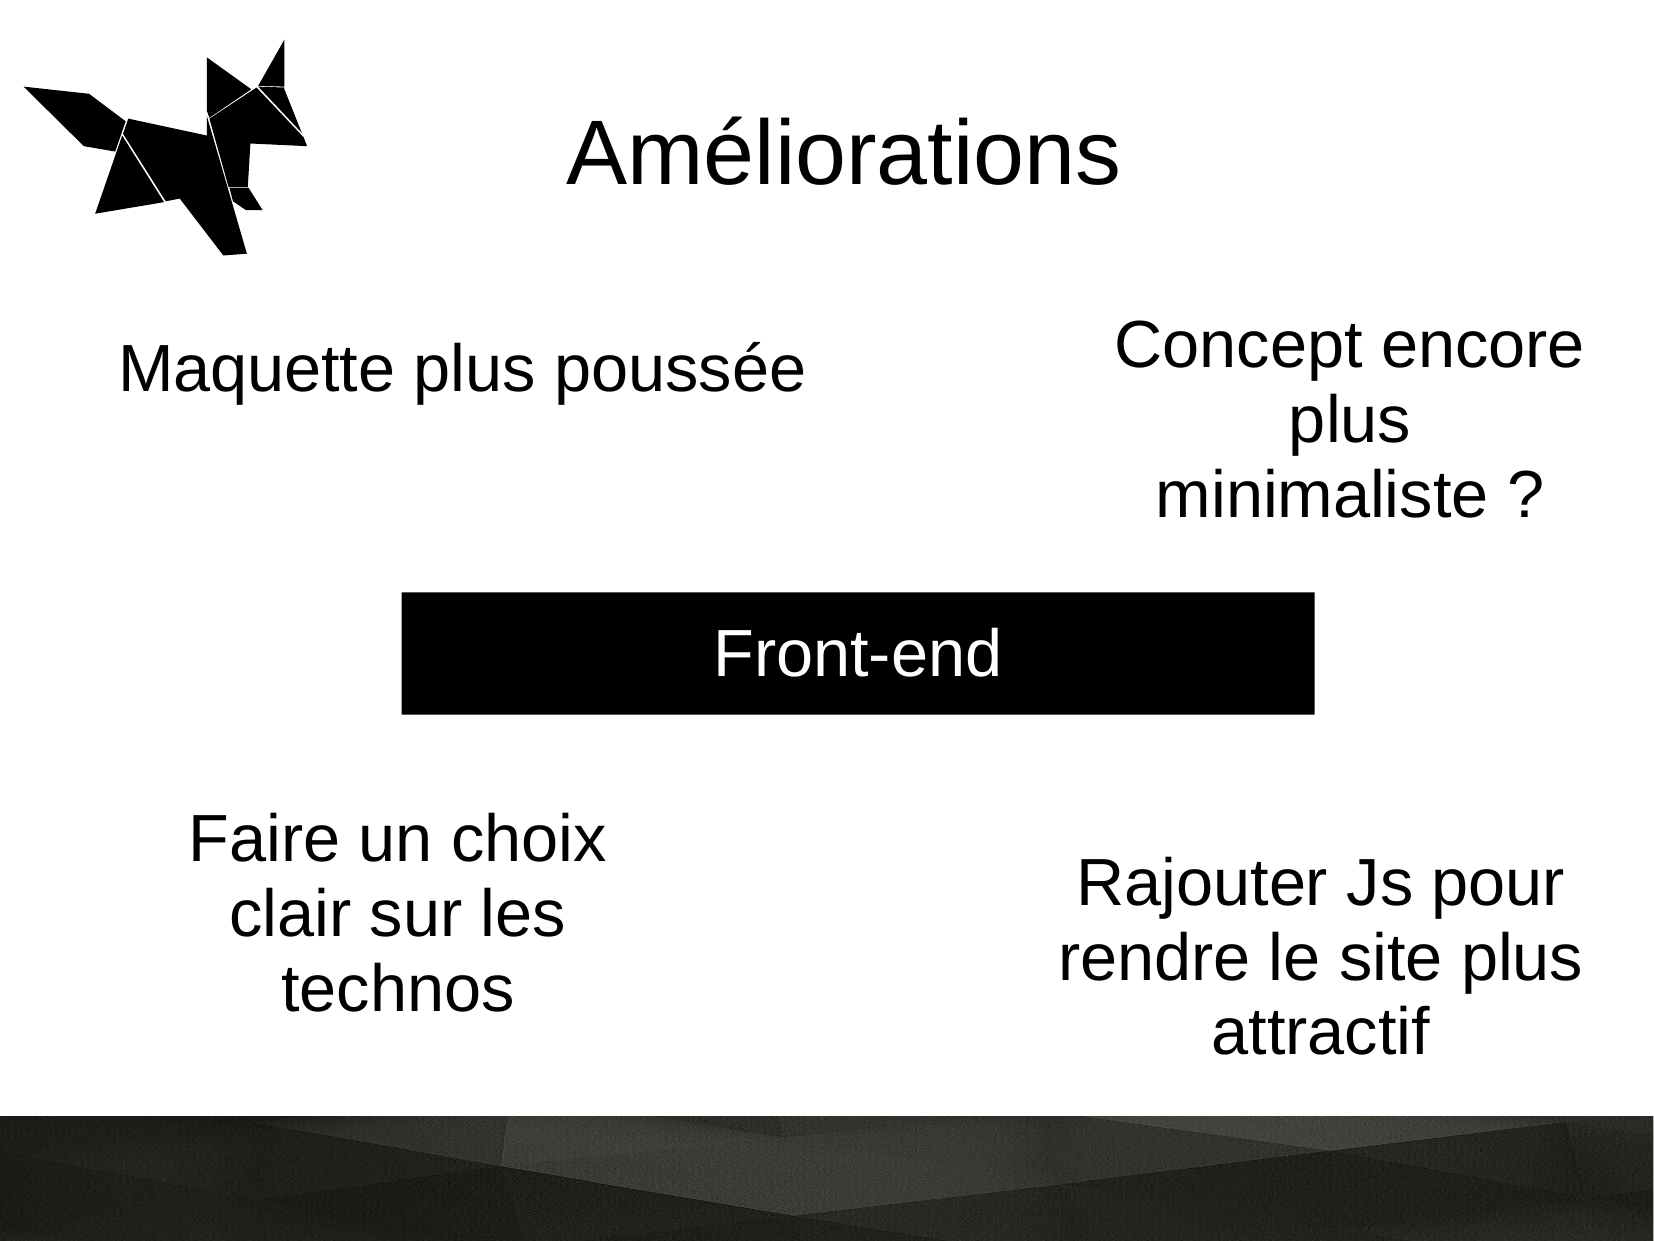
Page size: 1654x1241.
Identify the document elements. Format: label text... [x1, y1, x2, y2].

picture [0, 1116, 1654, 1241]
text_box Concept encore plus minimaliste ? [1062, 307, 1602, 532]
text_box Maquette plus poussée [82, 330, 996, 406]
picture [23, 30, 308, 319]
text_box Front-end [401, 592, 1315, 715]
text_box Rajouter Js pour rendre le site plus attractif [976, 732, 1630, 1116]
text_box Faire un choix clair sur les technos [111, 801, 650, 1026]
title Améliorations [308, 49, 1571, 257]
